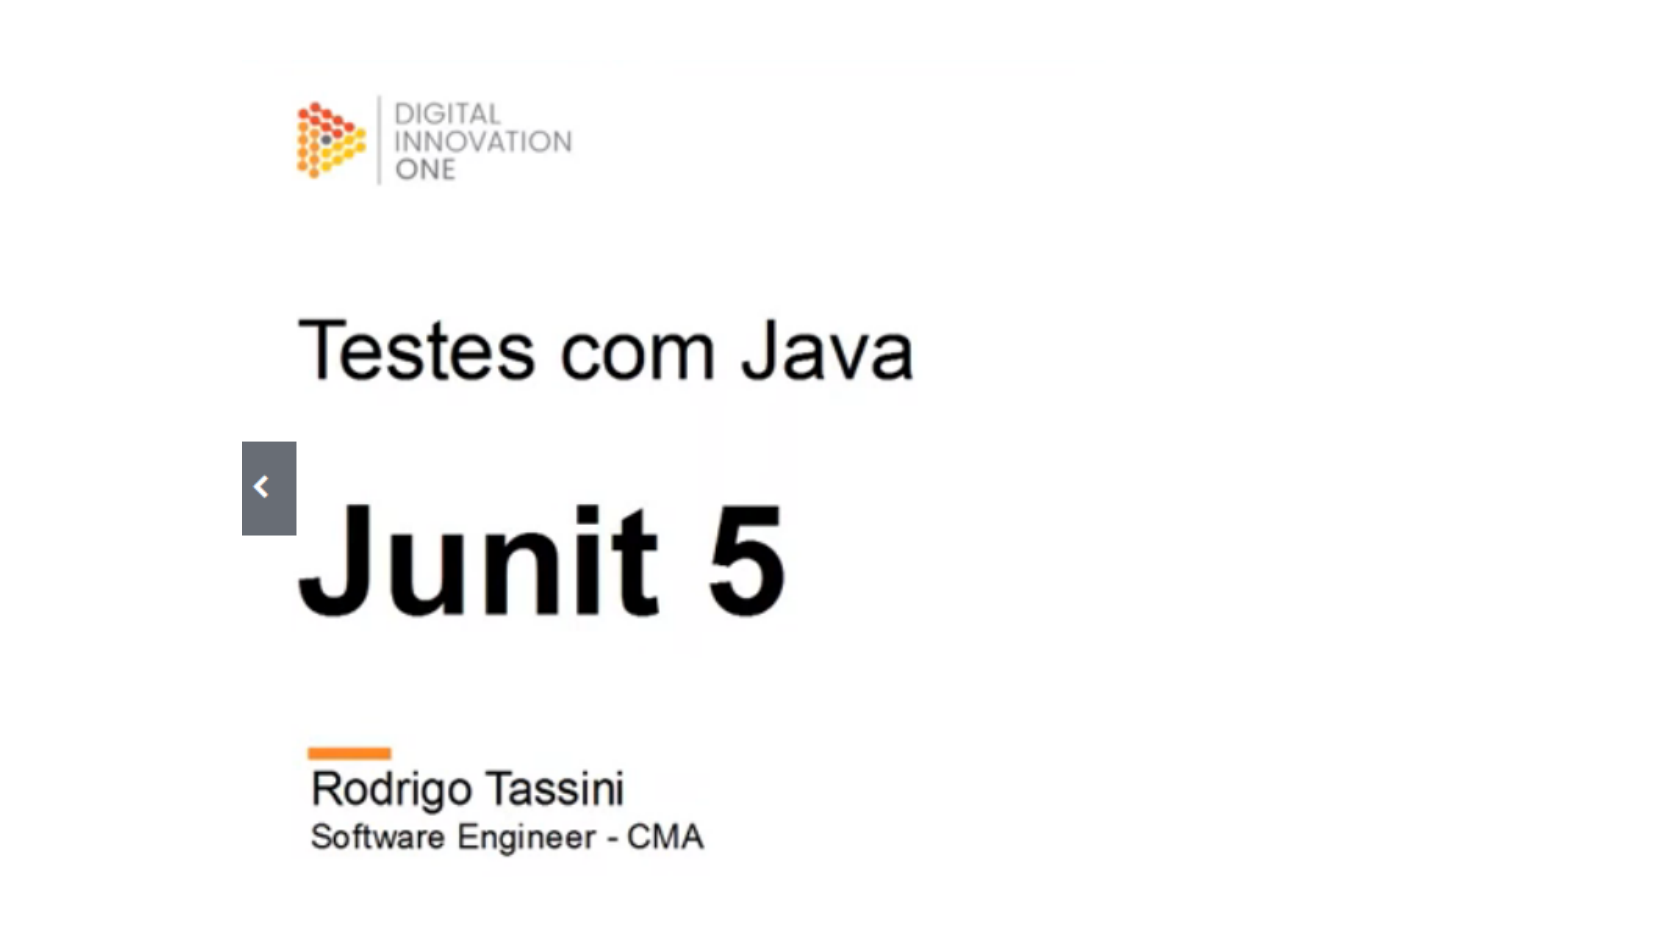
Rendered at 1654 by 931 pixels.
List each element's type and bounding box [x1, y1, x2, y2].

picture [242, 60, 1423, 877]
